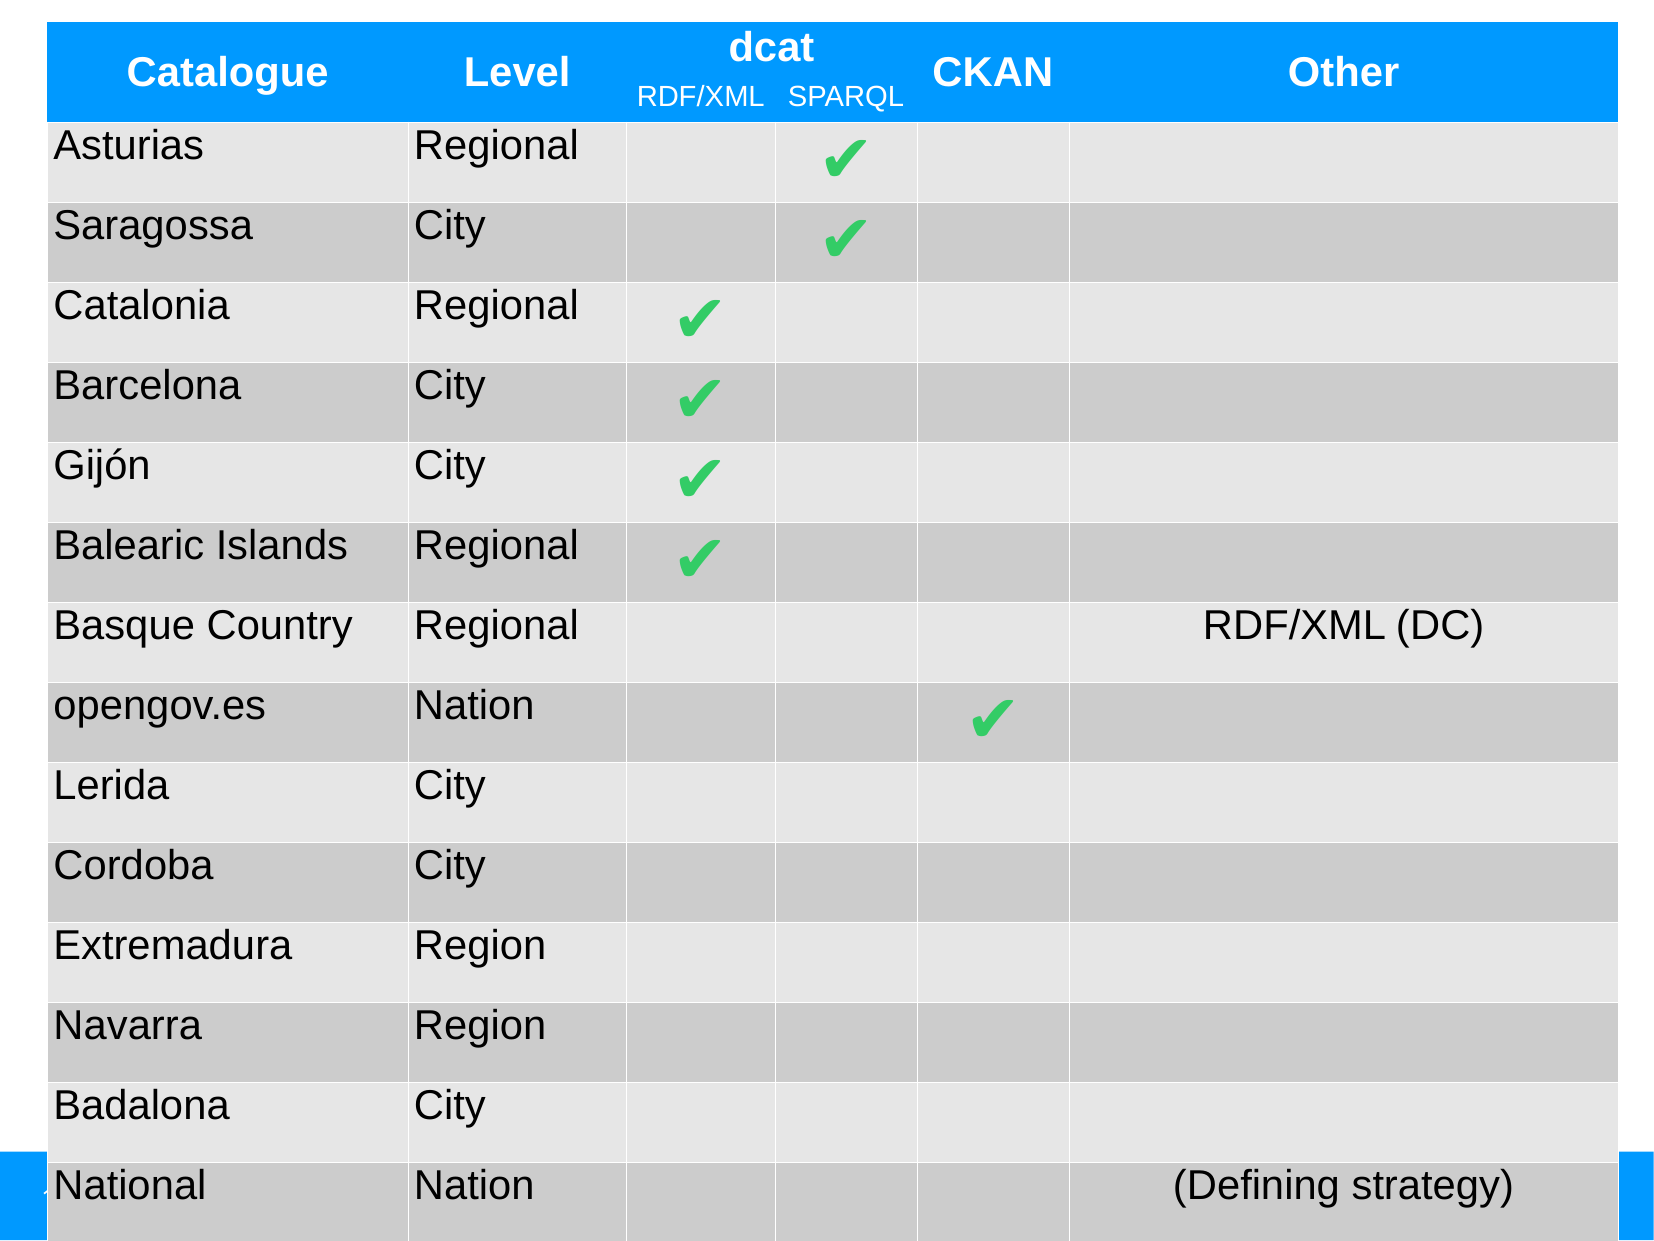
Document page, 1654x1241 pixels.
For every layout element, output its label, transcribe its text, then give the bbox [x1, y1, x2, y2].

table_cell Balearic Islands [48, 523, 408, 602]
table_cell Navarra [48, 1003, 408, 1082]
table_cell Saragossa [48, 203, 408, 282]
table_cell Nation [409, 1163, 626, 1241]
table_cell City [409, 763, 626, 842]
table_cell [918, 123, 1069, 202]
table_cell (Defining strategy) [1070, 1163, 1618, 1241]
table_cell [627, 603, 775, 682]
table_cell [918, 843, 1069, 922]
table_cell [918, 363, 1069, 442]
table_cell ✔ [627, 363, 775, 442]
table_cell [627, 1083, 775, 1162]
table_cell [627, 843, 775, 922]
table_cell [1070, 123, 1618, 202]
table_cell [627, 203, 775, 282]
table_cell SPARQL [775, 72, 917, 122]
table_cell [1070, 763, 1618, 842]
table_cell [627, 123, 775, 202]
table_cell [627, 923, 775, 1002]
table_cell Regional [409, 123, 626, 202]
table_cell City [409, 203, 626, 282]
table_cell [776, 523, 917, 602]
table_cell [776, 683, 917, 762]
table_cell Barcelona [48, 363, 408, 442]
table_cell [627, 683, 775, 762]
table_cell [918, 923, 1069, 1002]
table_cell [1070, 283, 1618, 362]
table_cell City [409, 1083, 626, 1162]
table_cell RDF/XML [626, 72, 775, 122]
table_cell Badalona [48, 1083, 408, 1162]
table_cell [1070, 1003, 1618, 1082]
table_cell [918, 603, 1069, 682]
table_header CKAN [917, 22, 1069, 122]
table_cell Asturias [48, 123, 408, 202]
table_cell [1070, 923, 1618, 1002]
table_cell [1070, 203, 1618, 282]
table_cell [776, 923, 917, 1002]
table_header Catalogue [47, 22, 408, 122]
table_cell [627, 763, 775, 842]
table_cell Nation [409, 683, 626, 762]
table_cell Extremadura [48, 923, 408, 1002]
table_cell [1070, 523, 1618, 602]
table_header Other [1069, 22, 1618, 122]
table_cell Basque Country [48, 603, 408, 682]
table_cell [776, 363, 917, 442]
table_cell Regional [409, 283, 626, 362]
table_cell [918, 763, 1069, 842]
table_cell Catalonia [48, 283, 408, 362]
table_cell City [409, 843, 626, 922]
table_cell [776, 1083, 917, 1162]
table_cell [776, 443, 917, 522]
table_cell ✔ [627, 523, 775, 602]
table_cell [1070, 443, 1618, 522]
table_cell Region [409, 1003, 626, 1082]
table_cell [776, 1163, 917, 1241]
table_cell Lerida [48, 763, 408, 842]
table_cell Region [409, 923, 626, 1002]
table_cell RDF/XML (DC) [1070, 603, 1618, 682]
table_cell [1070, 363, 1618, 442]
table_cell Regional [409, 603, 626, 682]
table_cell ✔ [627, 283, 775, 362]
table_cell [776, 1003, 917, 1082]
table_cell [1070, 843, 1618, 922]
table_cell City [409, 363, 626, 442]
table_cell ✔ [776, 203, 917, 282]
table_cell Gijón [48, 443, 408, 522]
table_cell [918, 1163, 1069, 1241]
table_cell [776, 603, 917, 682]
table_header dcat [626, 22, 917, 72]
table_cell ✔ [627, 443, 775, 522]
table_cell [627, 1163, 775, 1241]
table_cell [776, 283, 917, 362]
table_cell [918, 1083, 1069, 1162]
table_cell ✔ [918, 683, 1069, 762]
table_cell National [48, 1163, 408, 1241]
table_cell [918, 443, 1069, 522]
table_cell [776, 763, 917, 842]
table_cell [627, 1003, 775, 1082]
table_cell City [409, 443, 626, 522]
table_cell [1070, 1083, 1618, 1162]
table_cell [918, 1003, 1069, 1082]
table_cell [776, 843, 917, 922]
table_cell ✔ [776, 123, 917, 202]
table_header Level [408, 22, 626, 122]
table_cell [918, 203, 1069, 282]
table_cell [1070, 683, 1618, 762]
table_cell [918, 283, 1069, 362]
table_cell [918, 523, 1069, 602]
table_cell opengov.es [48, 683, 408, 762]
table_cell Cordoba [48, 843, 408, 922]
table_cell Regional [409, 523, 626, 602]
